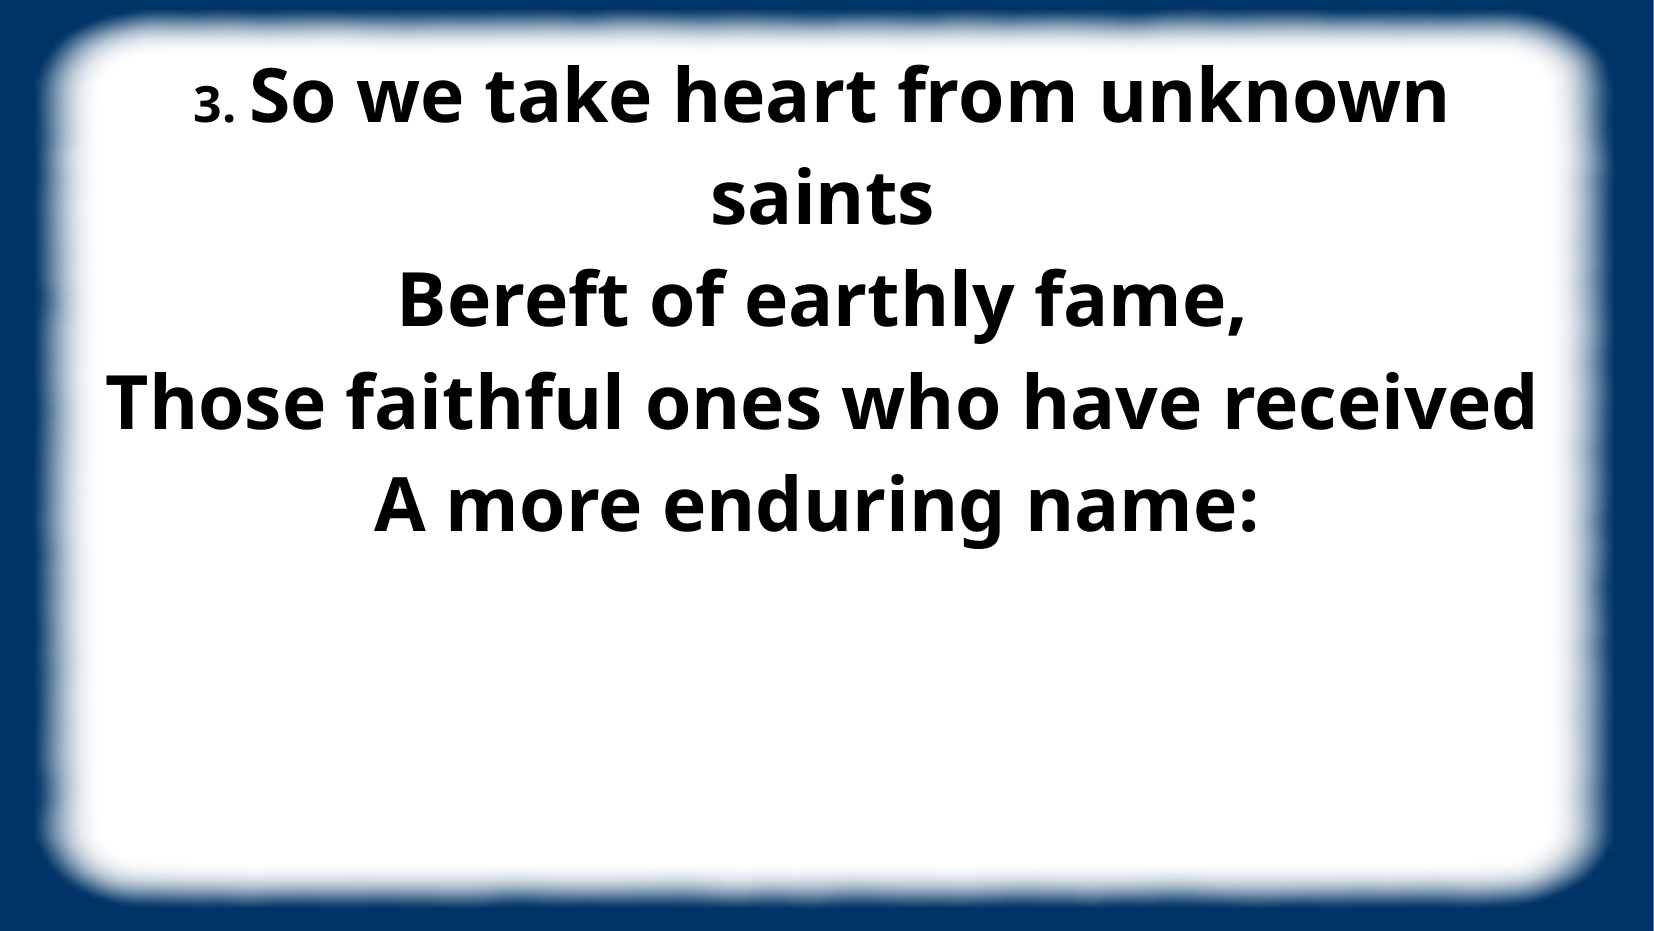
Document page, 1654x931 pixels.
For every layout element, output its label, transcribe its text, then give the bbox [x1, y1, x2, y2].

text_box 3. So we take heart from unknown saints Bereft of earthly fame, Those faithful ones who have received A more enduring name: [87, 34, 1558, 449]
picture [0, 0, 1654, 931]
